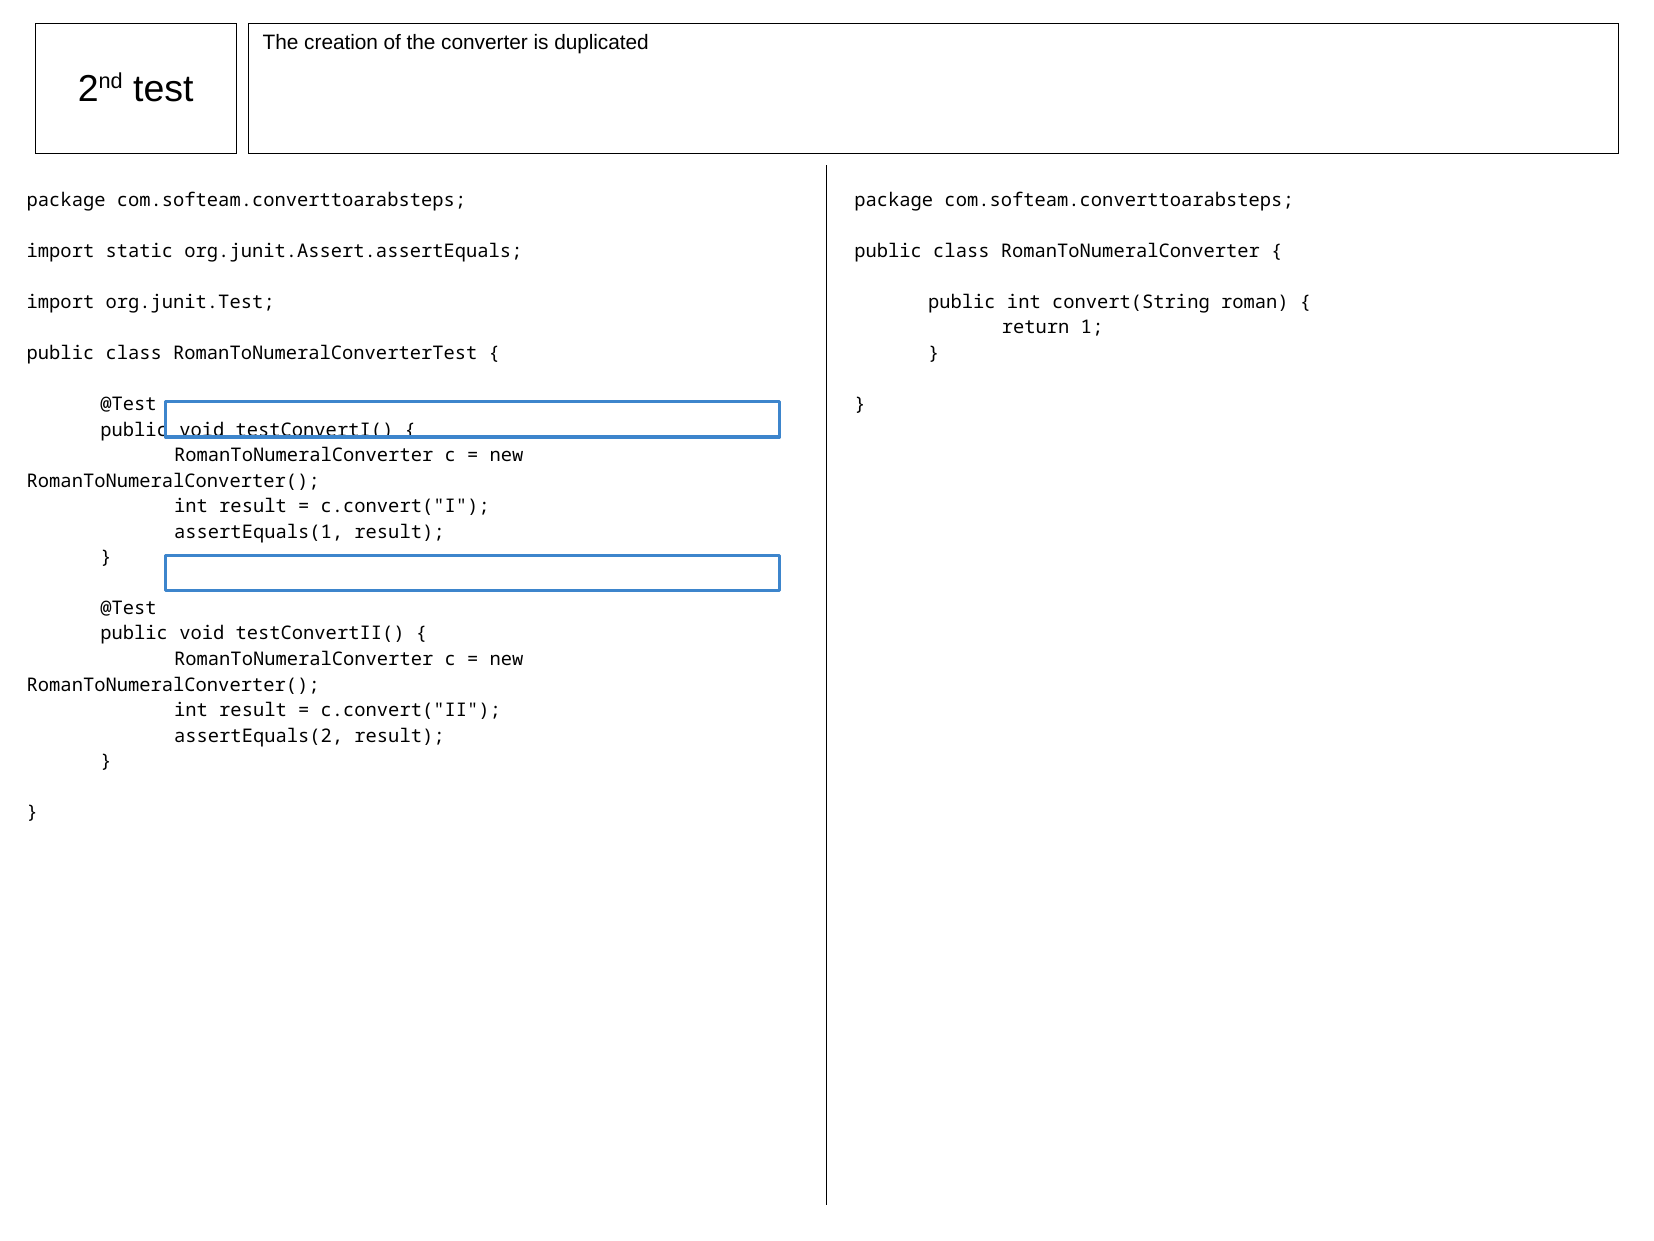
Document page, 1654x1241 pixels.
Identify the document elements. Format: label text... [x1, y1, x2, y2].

text_box package com.softeam.converttoarabsteps; import static org.junit.Assert.assertEquals; import org.junit.Test; public class RomanToNumeralConverterTest { @Test public void testConvertI() { RomanToNumeralConverter c = new RomanToNumeralConverter(); int result = c.convert("I"); assertEquals(1, result); } @Test public void testConvertII() { RomanToNumeralConverter c = new RomanToNumeralConverter(); int result = c.convert("II"); assertEquals(2, result); } } [11, 178, 792, 701]
text_box package com.softeam.converttoarabsteps; public class RomanToNumeralConverter { public int convert(String roman) { return 1; } } [839, 178, 1620, 392]
text_box 2nd test [35, 23, 237, 154]
text_box The creation of the converter is duplicated [248, 23, 1619, 154]
